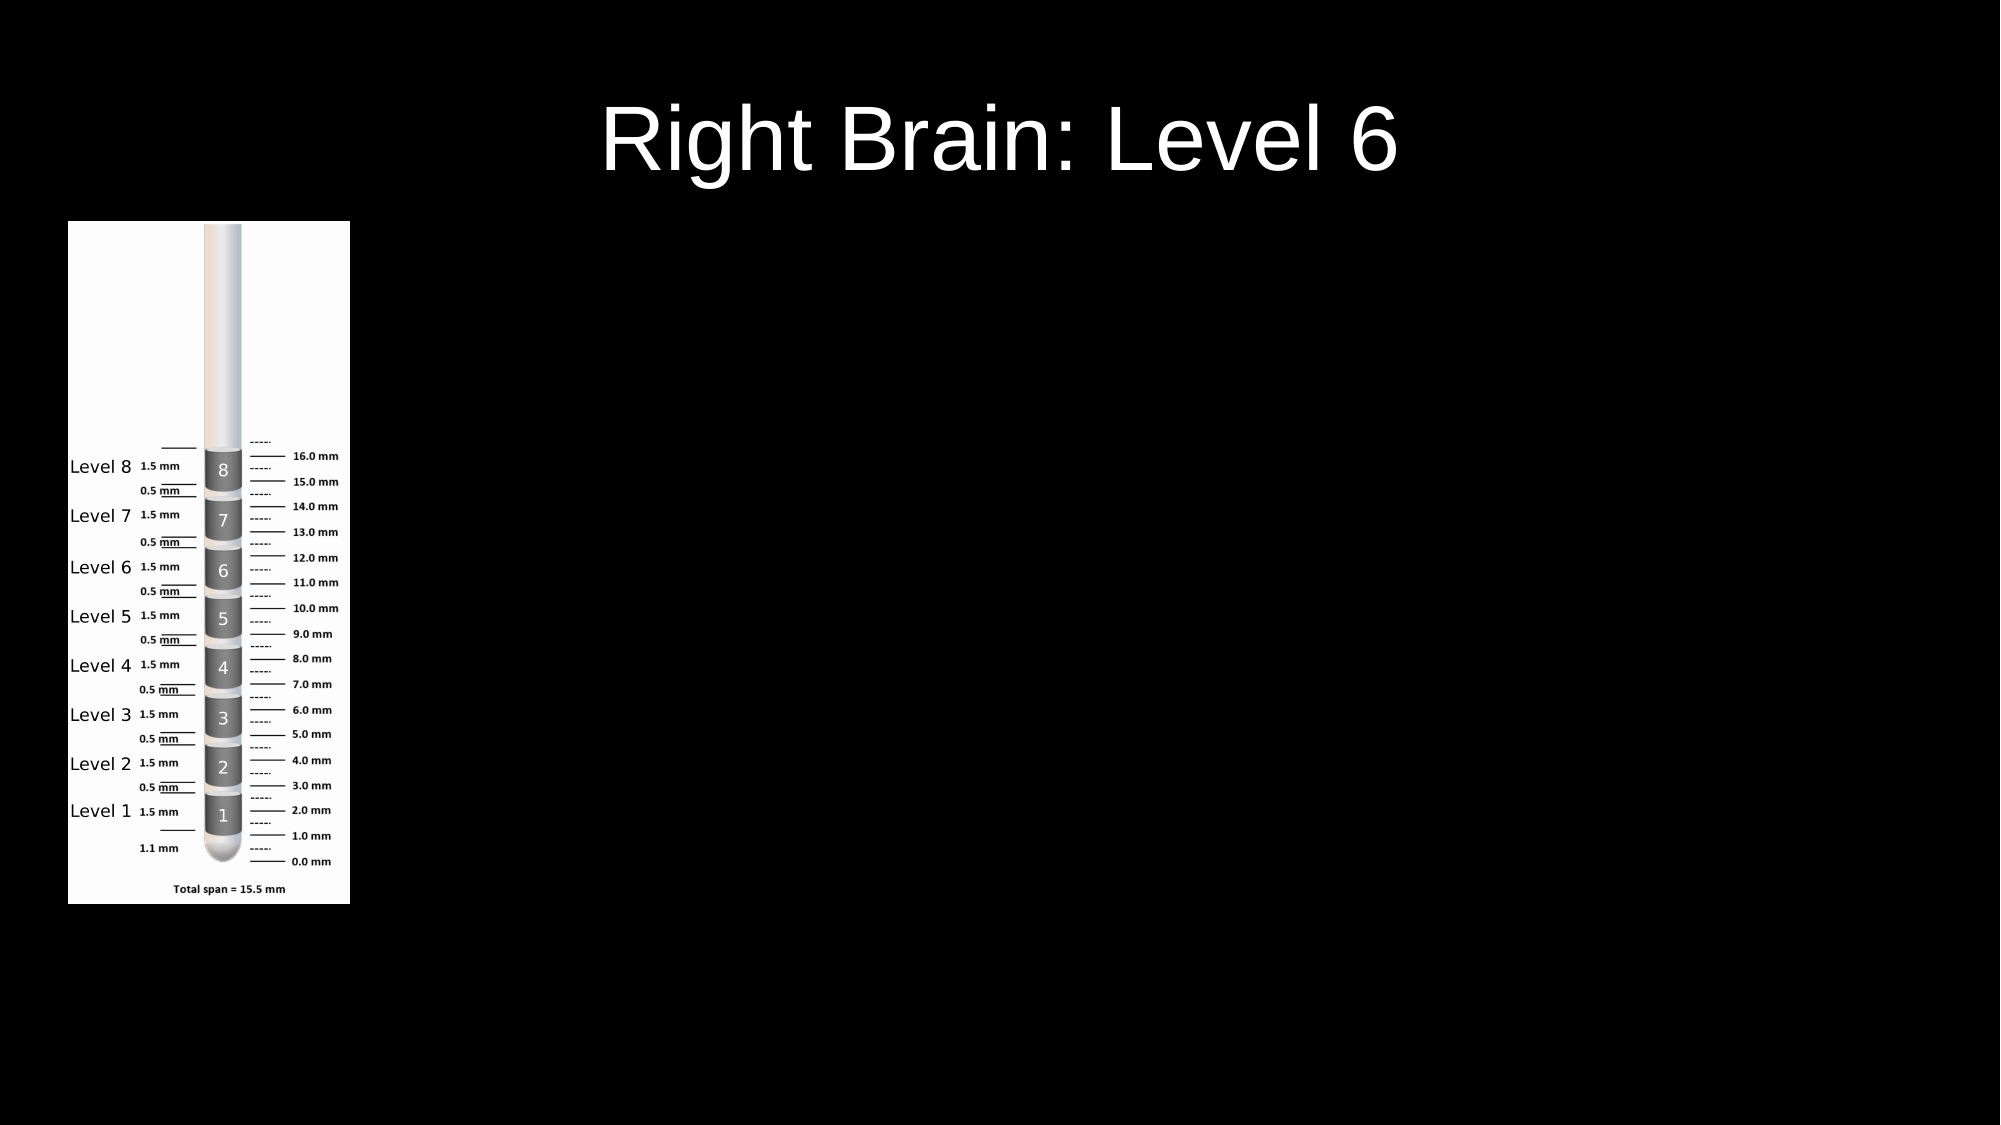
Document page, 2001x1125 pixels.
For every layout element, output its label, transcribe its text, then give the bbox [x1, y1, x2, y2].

title Right Brain: Level 6 [99, 44, 1900, 233]
picture [68, 221, 350, 904]
